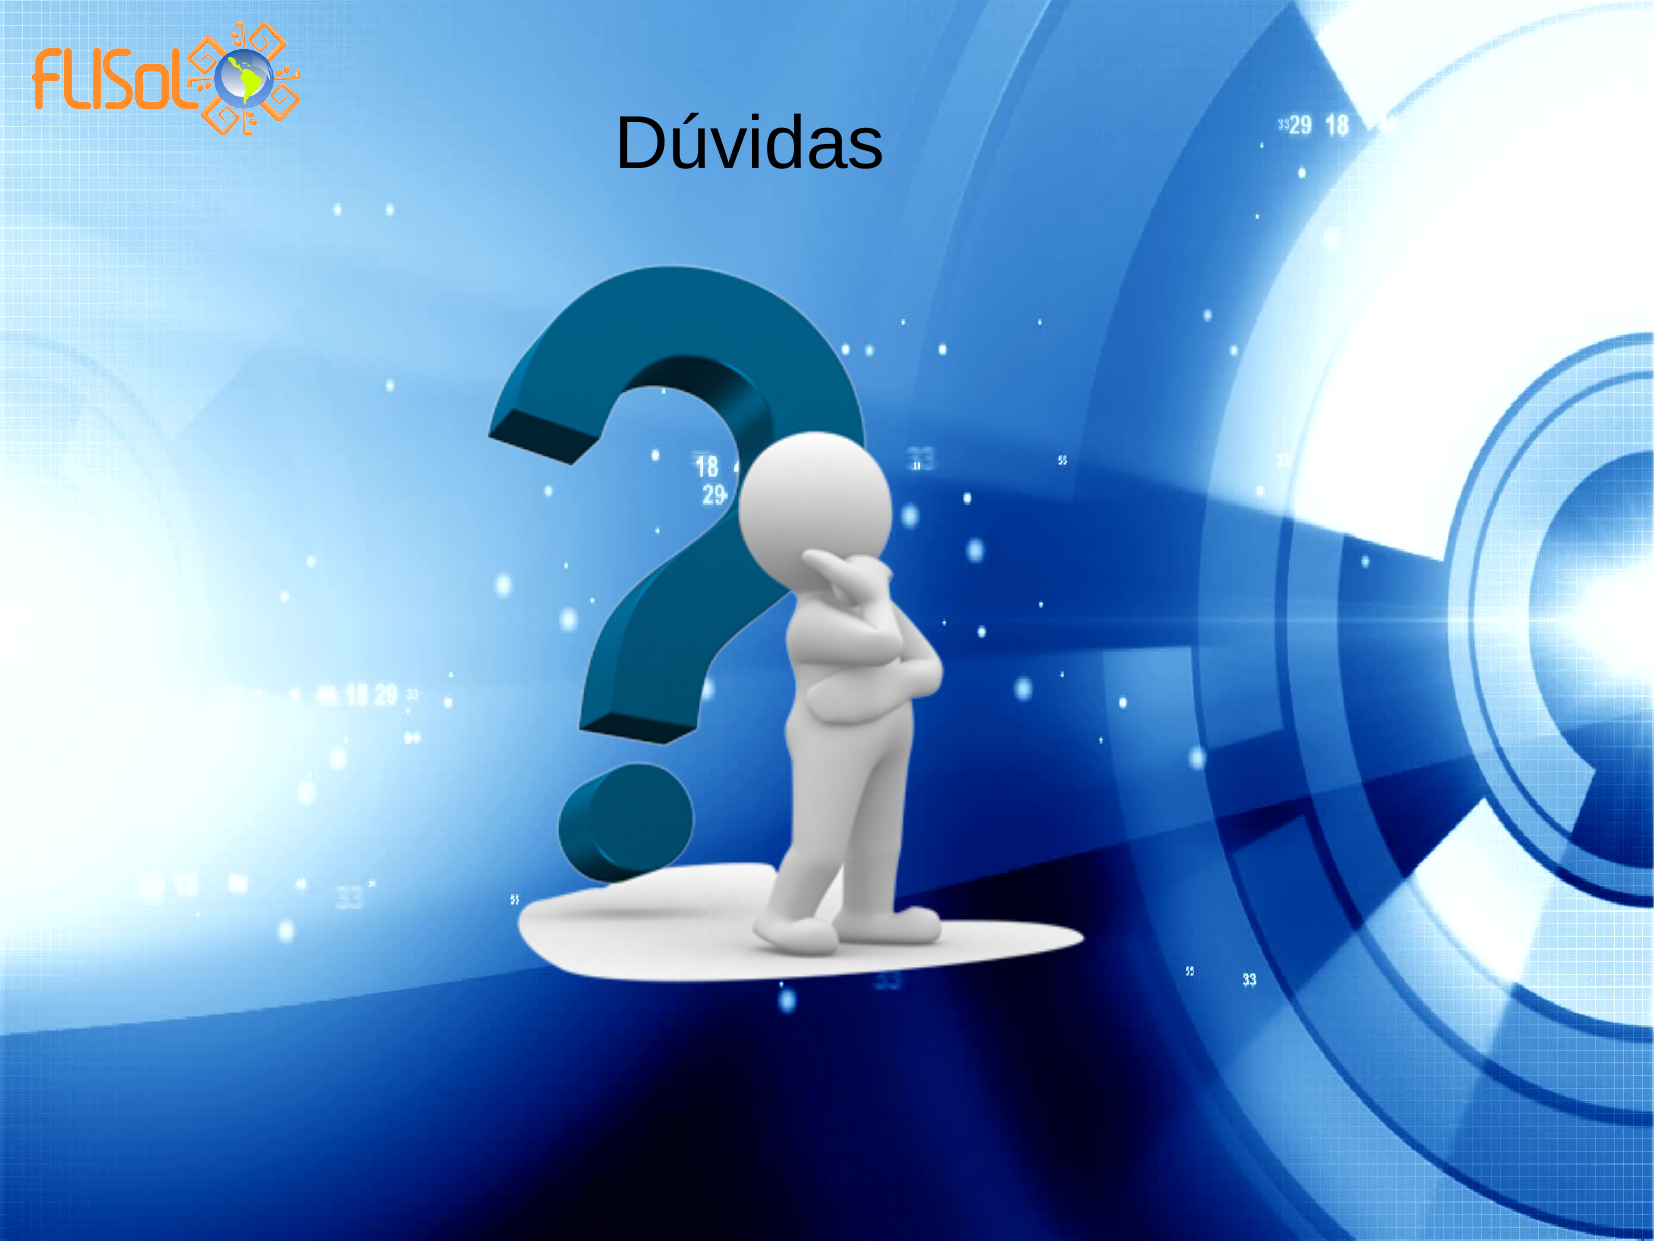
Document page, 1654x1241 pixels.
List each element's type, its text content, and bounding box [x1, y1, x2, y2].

picture [0, 0, 1654, 1241]
title Dúvidas [75, 45, 1426, 233]
